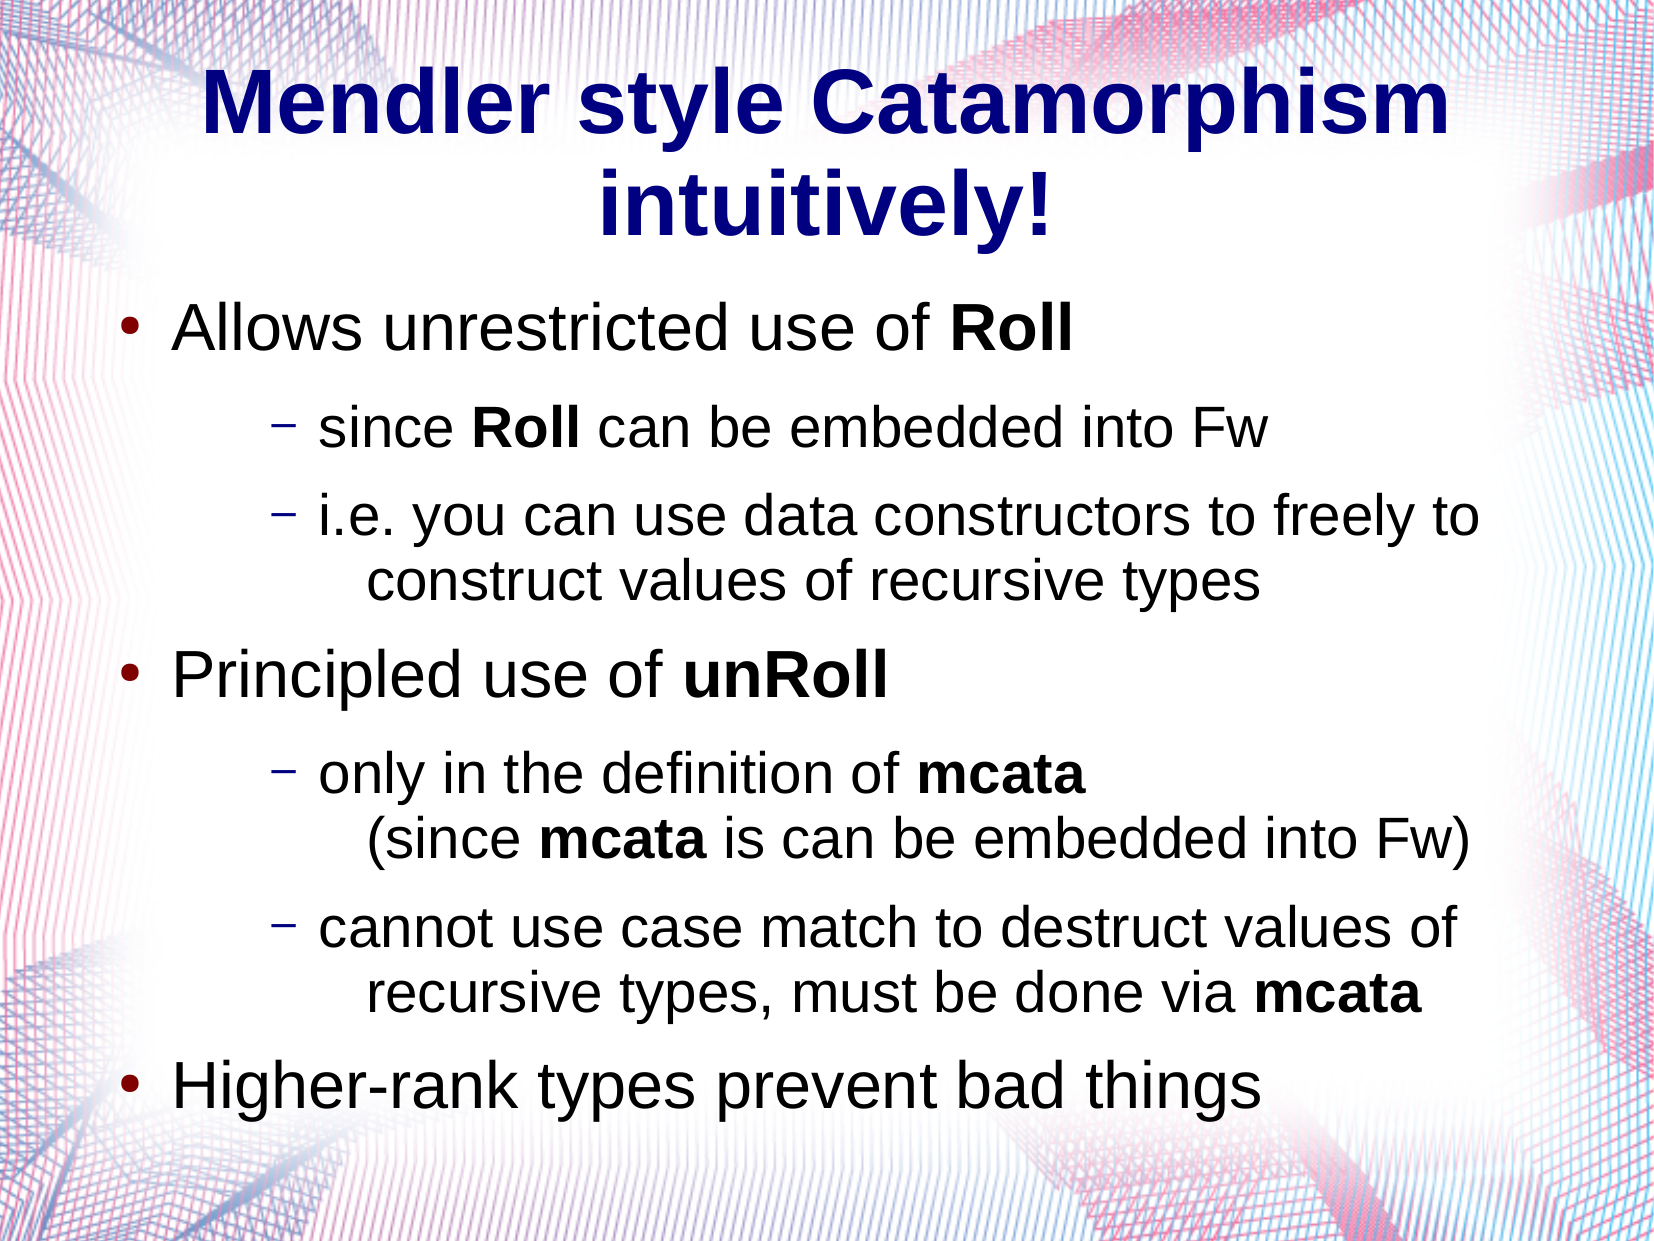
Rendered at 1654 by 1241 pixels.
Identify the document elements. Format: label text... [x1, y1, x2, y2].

picture [0, 0, 1654, 1241]
list Allows unrestricted use of Roll since Roll can be embedded into Fw i.e. you can use data constructors to freely to construct values of recursive types Principled use of unRoll only in the definition of mcata (since mcata is can be embedded into Fw) cannot use case match to destruct values of recursive types, must be done via mcata Higher-rank types prevent bad things [82, 290, 1571, 1124]
title Mendler style Catamorphism intuitively! [82, 49, 1571, 257]
